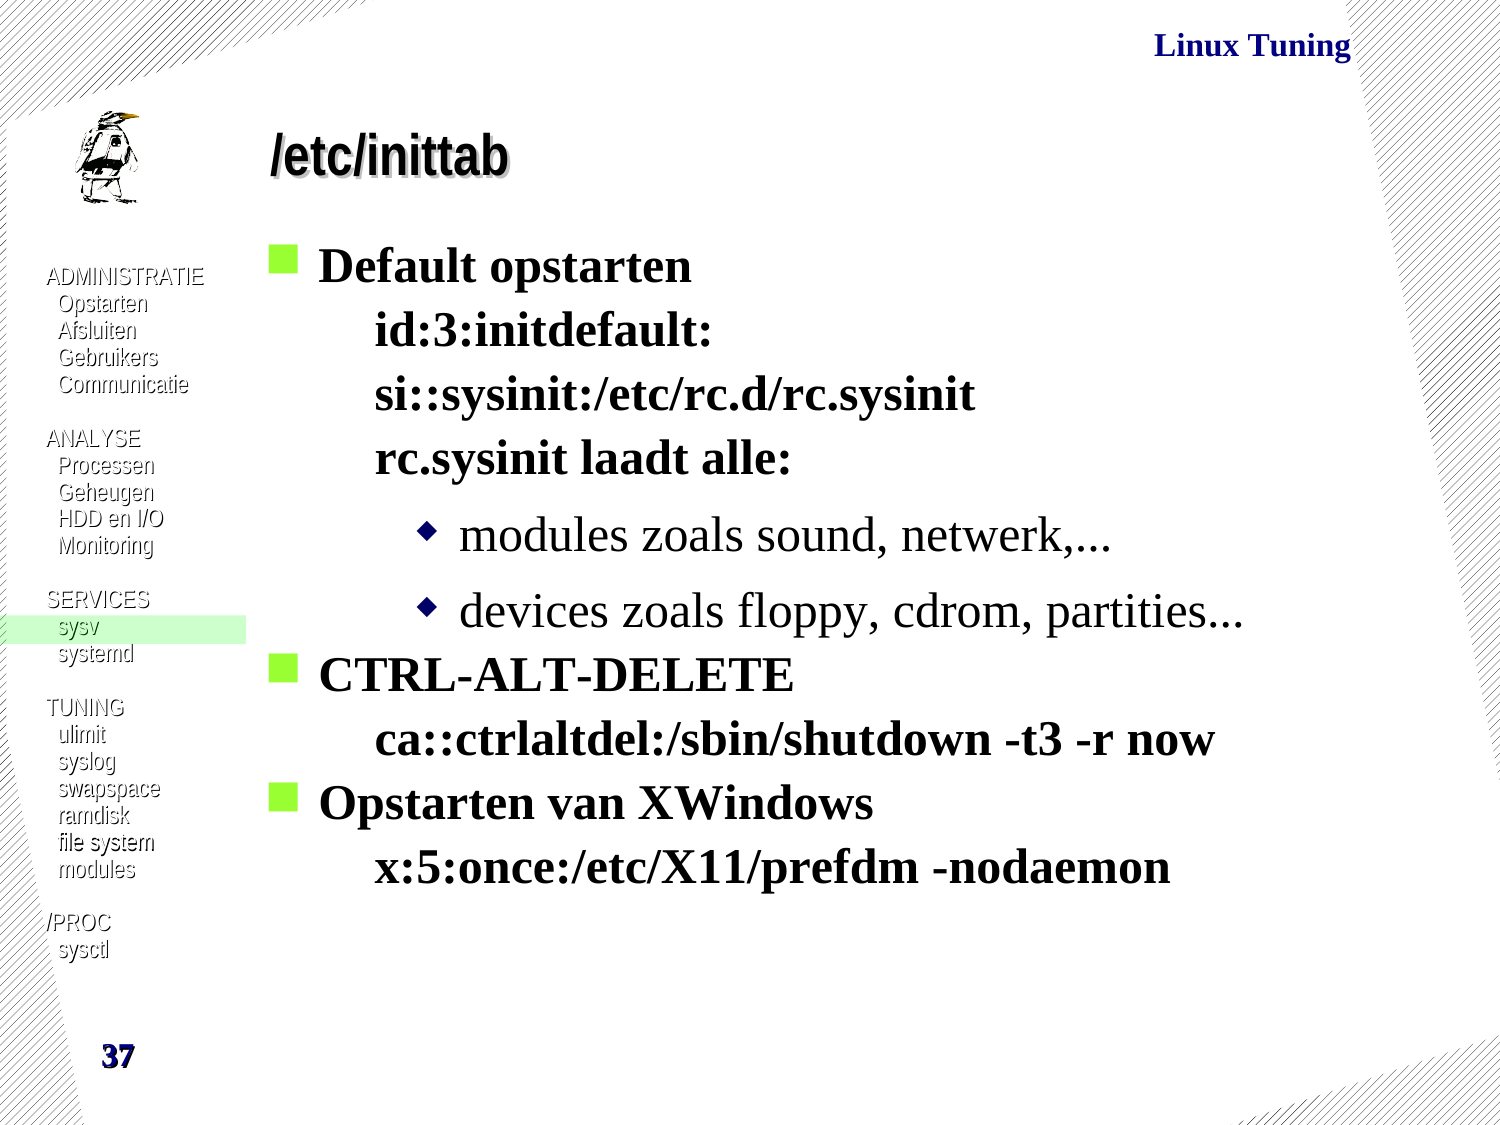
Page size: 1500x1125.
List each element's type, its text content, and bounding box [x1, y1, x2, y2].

text_box [0, 615, 247, 645]
title /etc/inittab [270, 41, 1500, 250]
picture [57, 105, 143, 206]
list Default opstarten id:3:initdefault: si::sysinit:/etc/rc.d/rc.sysinit rc.sysinit laadt alle: modules zoals sound, netwerk,... devices zoals floppy, cdrom, partities... CTRL-ALT-DELETE ca::ctrlaltdel:/sbin/shutdown -t3 -r now Opstarten van XWindows x:5:once:/etc/X11/prefdm -nodaemon [264, 229, 1486, 895]
